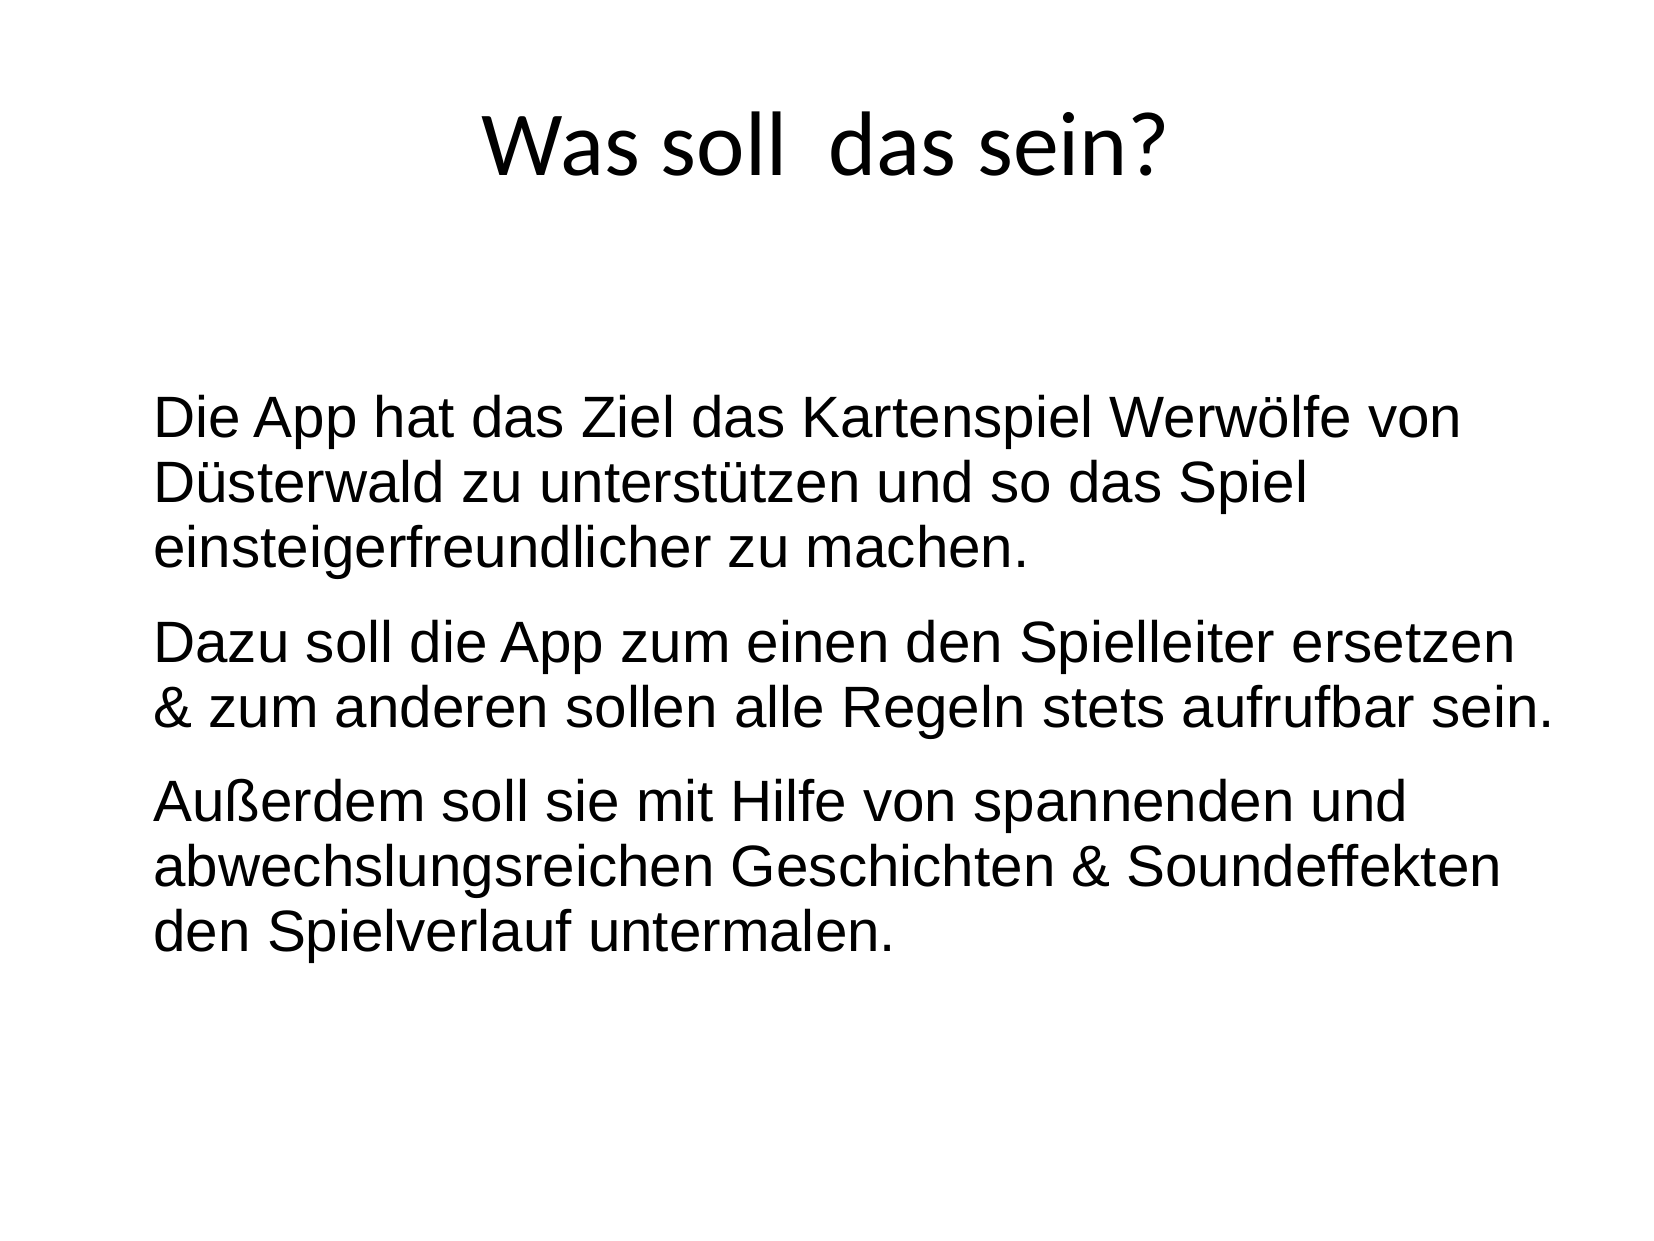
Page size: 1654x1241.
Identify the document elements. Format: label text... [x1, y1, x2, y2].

list Die App hat das Ziel das Kartenspiel Werwölfe von Düsterwald zu unterstützen und so das Spiel einsteigerfreundlicher zu machen. Dazu soll die App zum einen den Spielleiter ersetzen & zum anderen sollen alle Regeln stets aufrufbar sein. Außerdem soll sie mit Hilfe von spannenden und abwechslungsreichen Geschichten & Soundeffekten den Spielverlauf untermalen. [82, 290, 1571, 1109]
title Was soll das sein? [82, 49, 1571, 257]
